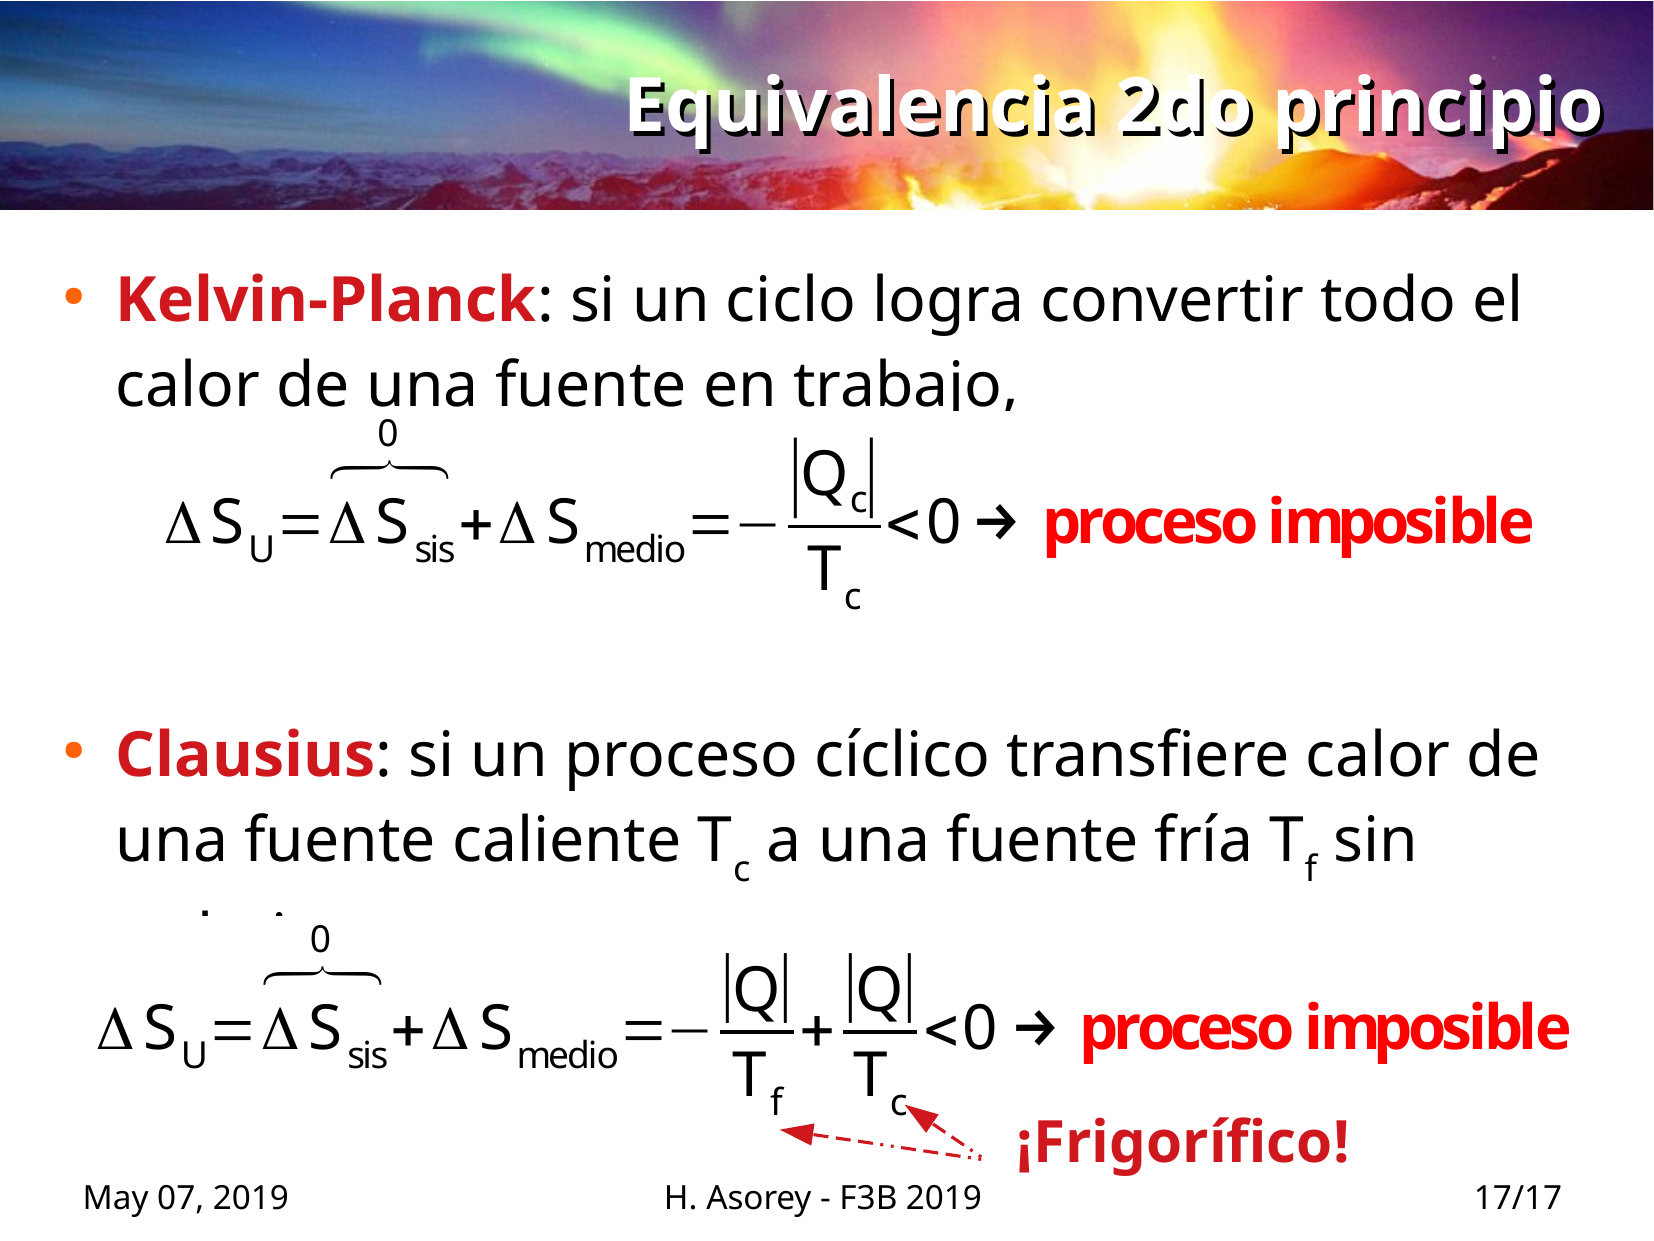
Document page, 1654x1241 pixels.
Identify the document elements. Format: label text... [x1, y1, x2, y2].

picture [0, 1, 1654, 210]
chart [89, 916, 1575, 1124]
chart [156, 410, 1538, 618]
list Kelvin-Planck: si un ciclo logra convertir todo el calor de una fuente en trabajo, Clausius: si un proceso cíclico transfiere calor de una fuente caliente Tc a una fuente fría Tf sin trabajo externo, |Qc|=|Qf|=Q, pero Tf<Tc: [45, 255, 1606, 1156]
title Equivalencia 2do principio [45, 15, 1606, 191]
text_box ¡Frigorífico! [1001, 1092, 1311, 1179]
